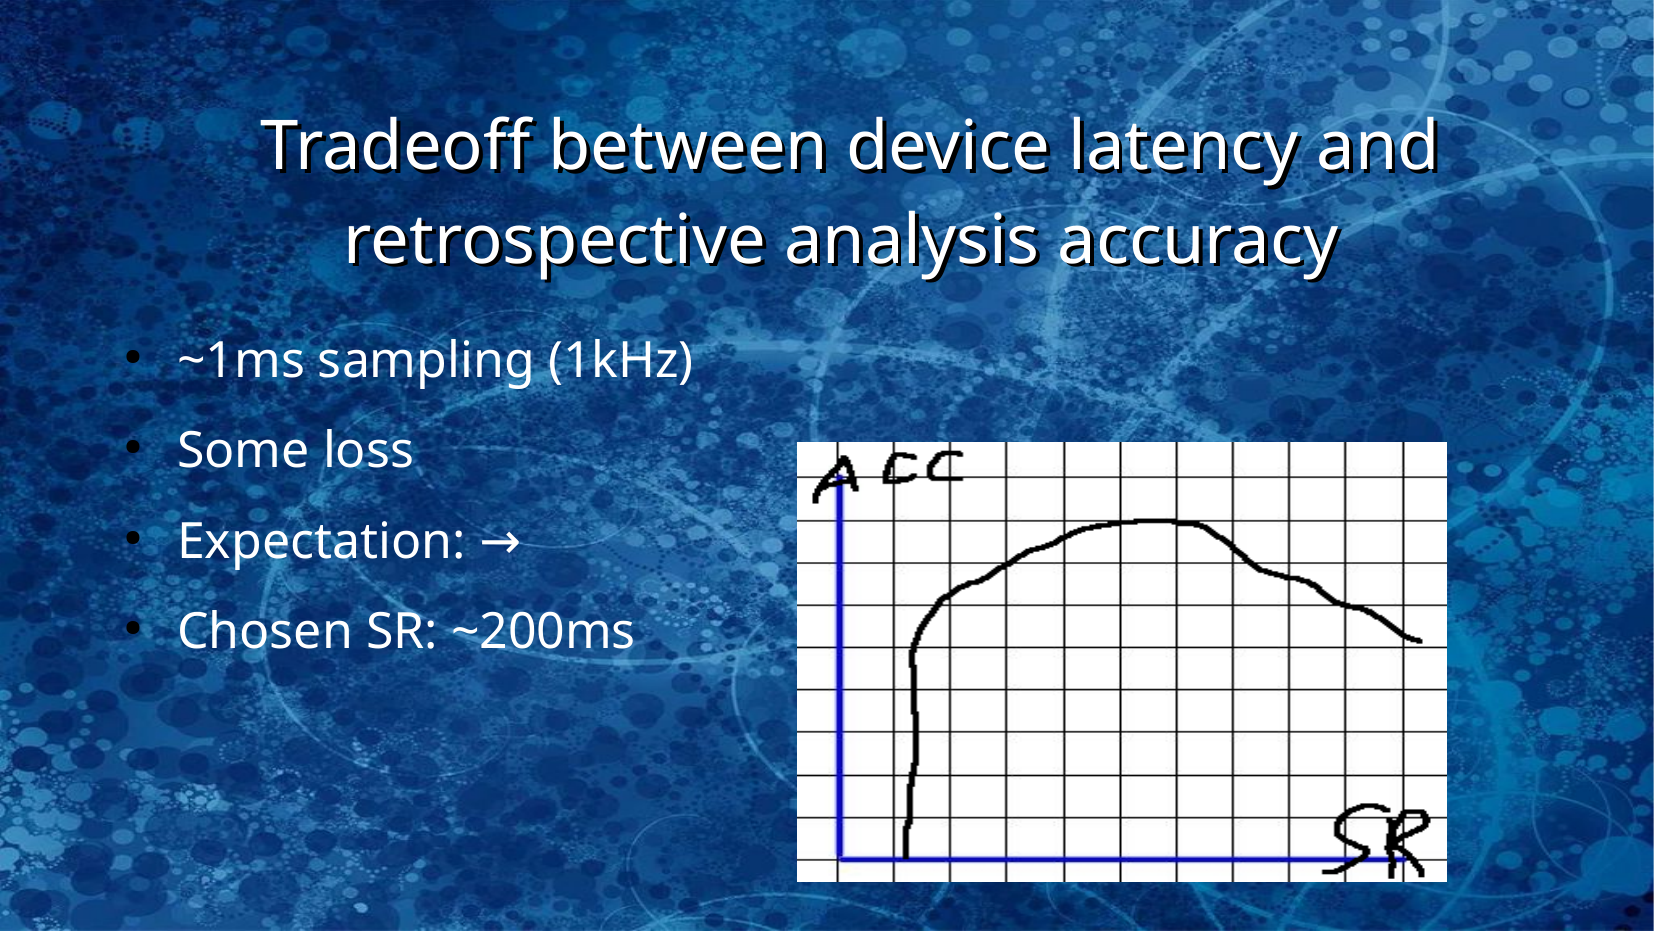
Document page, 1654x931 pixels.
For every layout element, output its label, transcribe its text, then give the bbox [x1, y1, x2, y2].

title Tradeoff between device latency and retrospective analysis accuracy [106, 69, 1595, 311]
list ~1ms sampling (1kHz) Some loss Expectation: → Chosen SR: ~200ms [106, 324, 1595, 864]
picture [0, 0, 1654, 931]
